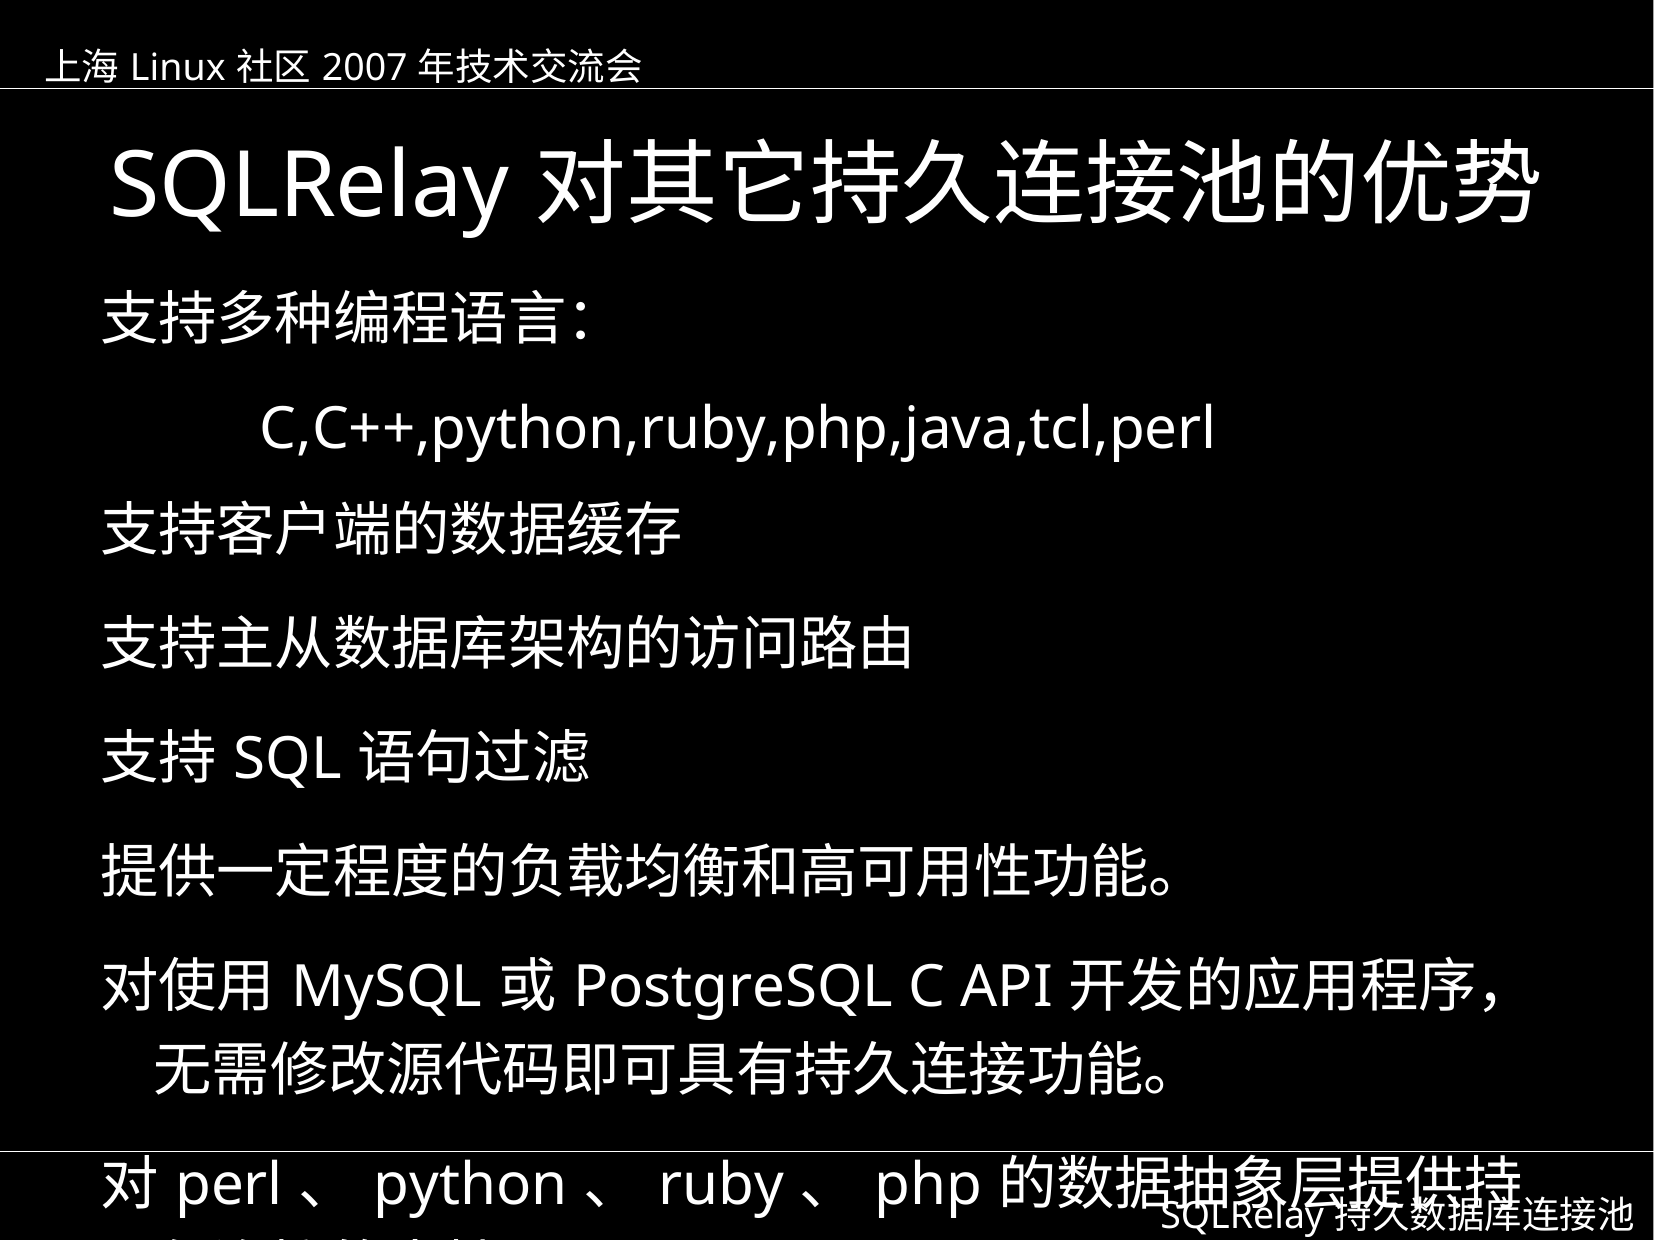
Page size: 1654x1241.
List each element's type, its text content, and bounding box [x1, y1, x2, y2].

list 支持多种编程语言： C,C++,python,ruby,php,java,tcl,perl 支持客户端的数据缓存 支持主从数据库架构的访问路由 支持SQL语句过滤 提供一定程度的负载均衡和高可用性功能。 对使用MySQL或PostgreSQL C API开发的应用程序，无需修改源代码即可具有持久连接功能。 对perl、python、ruby、php的数据抽象层提供持久连接的支持。 使sqlite变成可联网的数据库引擎。 [82, 272, 1571, 1139]
text_box 上海Linux社区2007年技术交流会 [29, 29, 633, 82]
text_box SQLRelay持久数据库连接池 [1145, 1177, 1633, 1231]
title SQLRelay对其它持久连接池的优势 [82, 118, 1571, 237]
